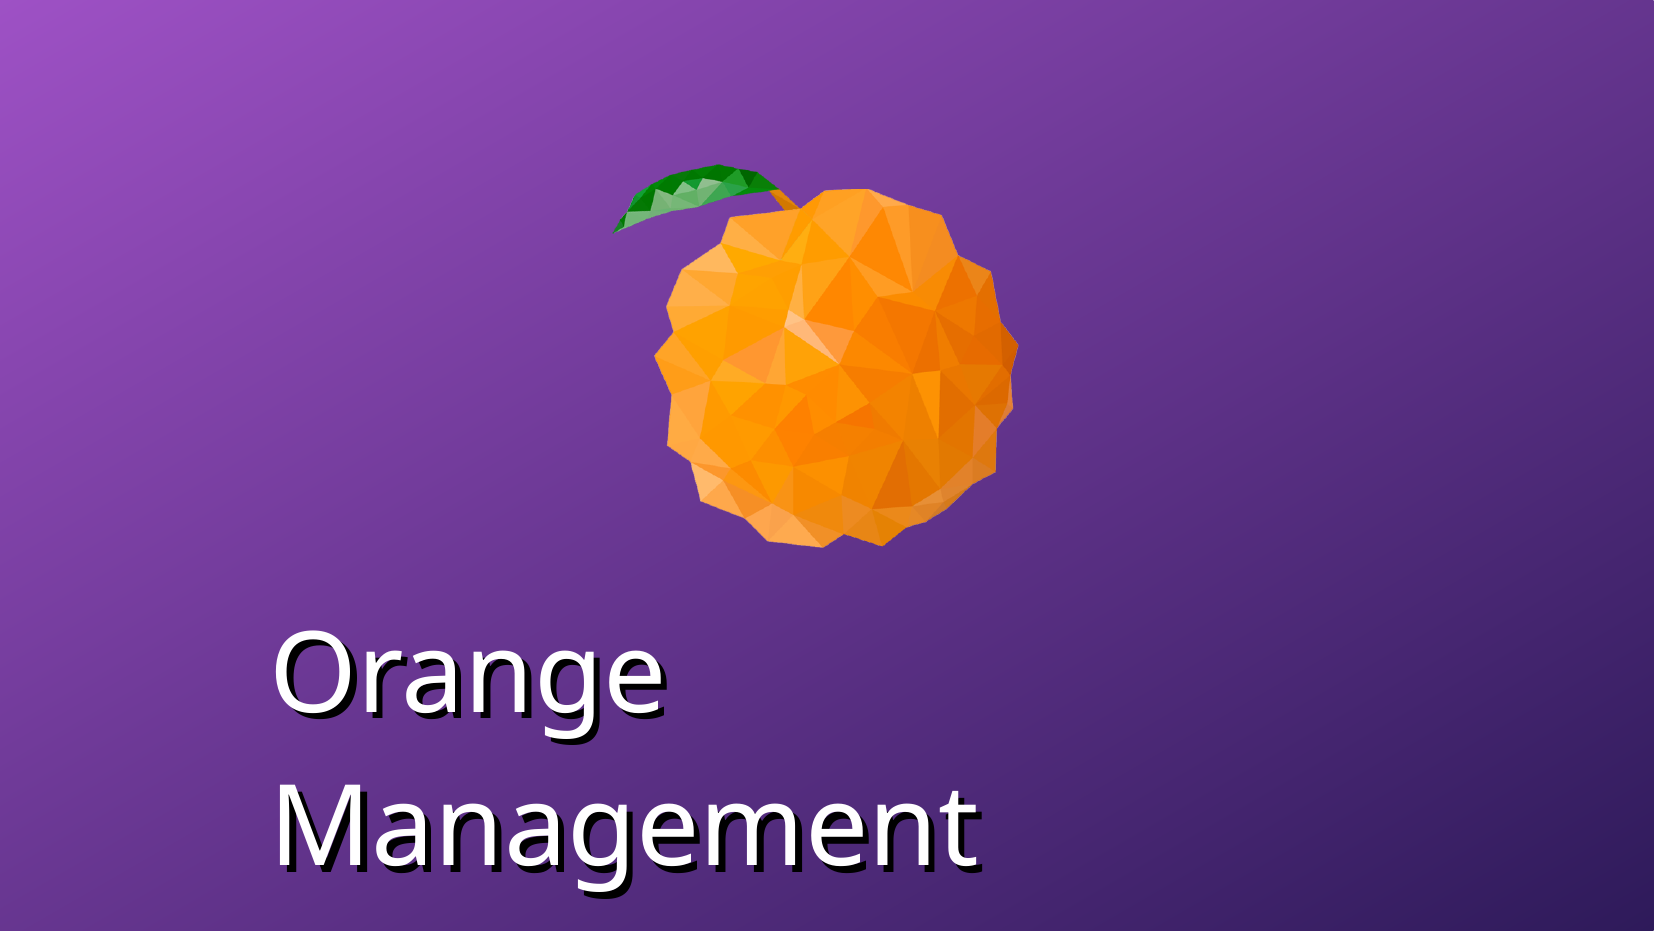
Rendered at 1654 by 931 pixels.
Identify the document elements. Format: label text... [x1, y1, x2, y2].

text_box Orange Management [255, 585, 1381, 766]
picture [612, 164, 1019, 548]
text_box [0, 0, 1654, 931]
